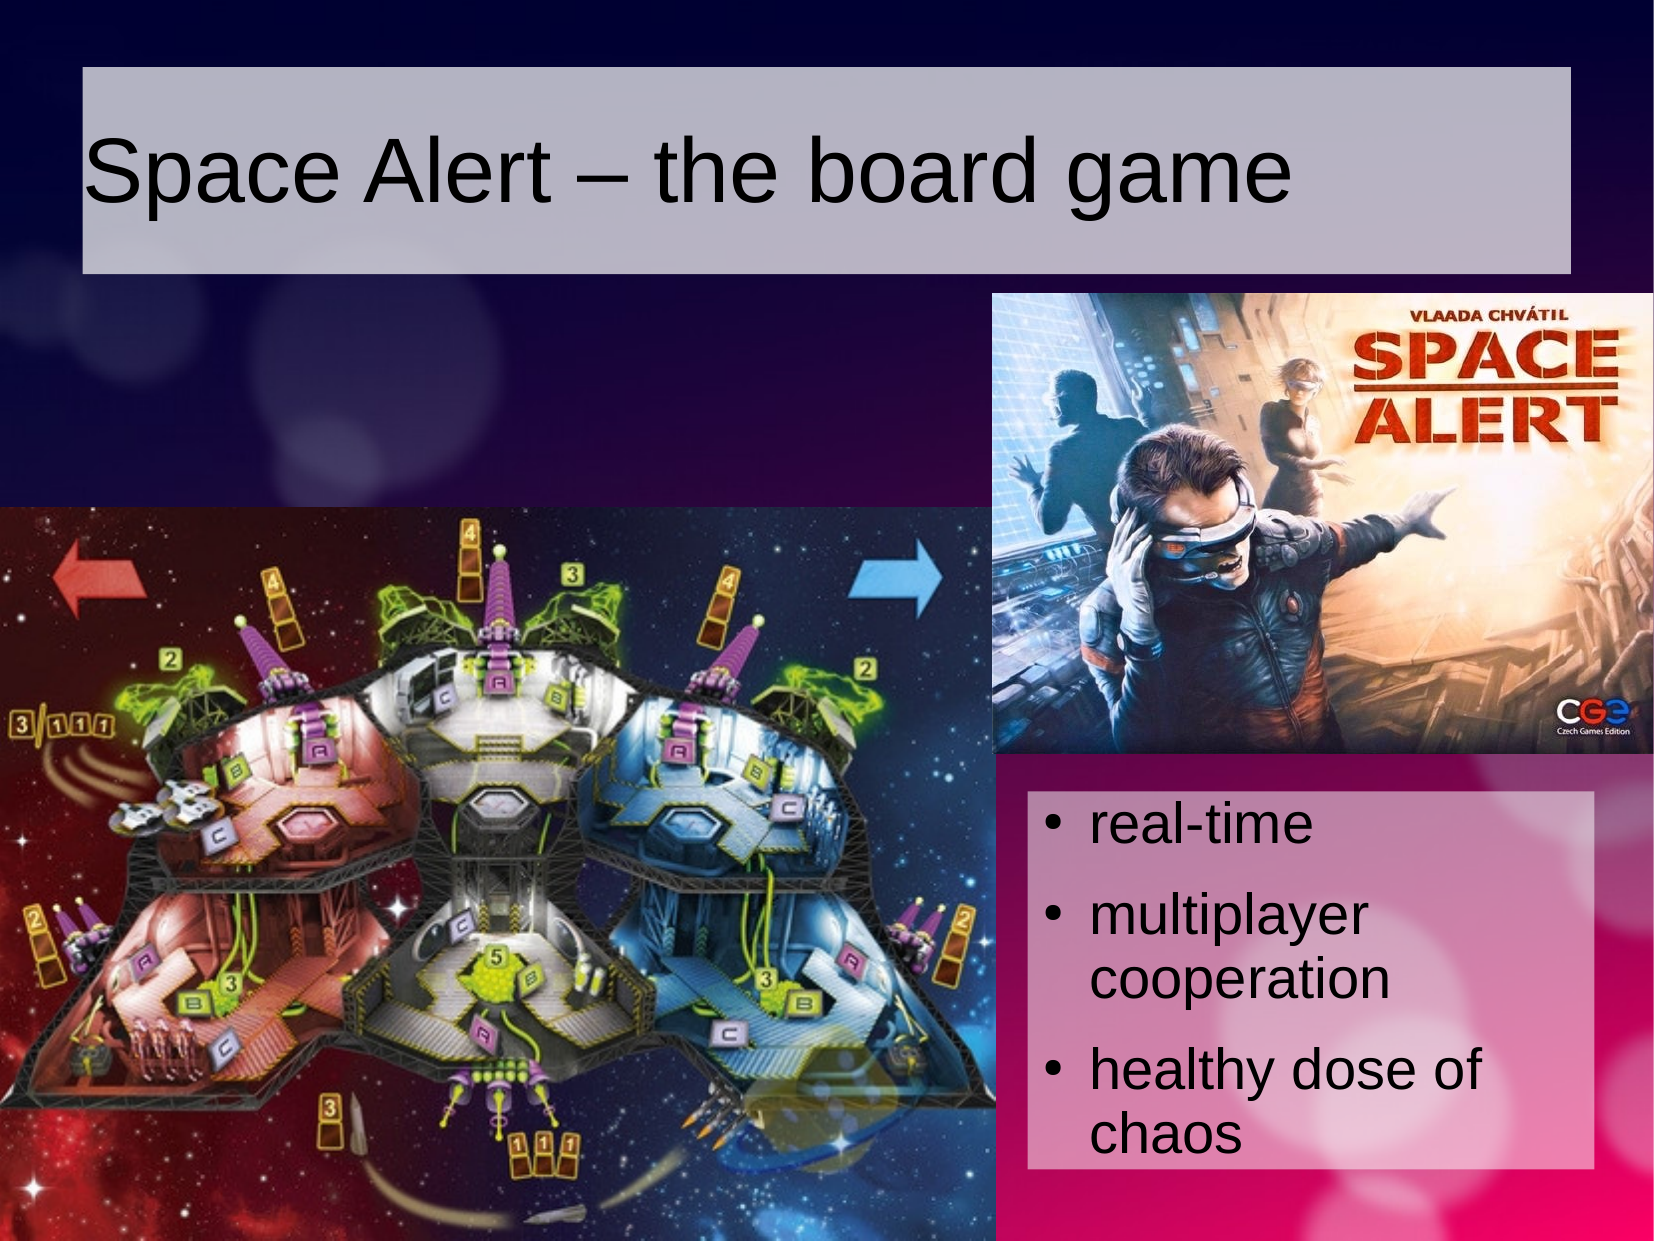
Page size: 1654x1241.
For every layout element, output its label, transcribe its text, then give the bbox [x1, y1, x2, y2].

picture [0, 0, 1654, 1241]
title Space Alert – the board game [82, 67, 1571, 275]
list real-time multiplayer cooperation healthy dose of chaos [1027, 791, 1595, 1170]
